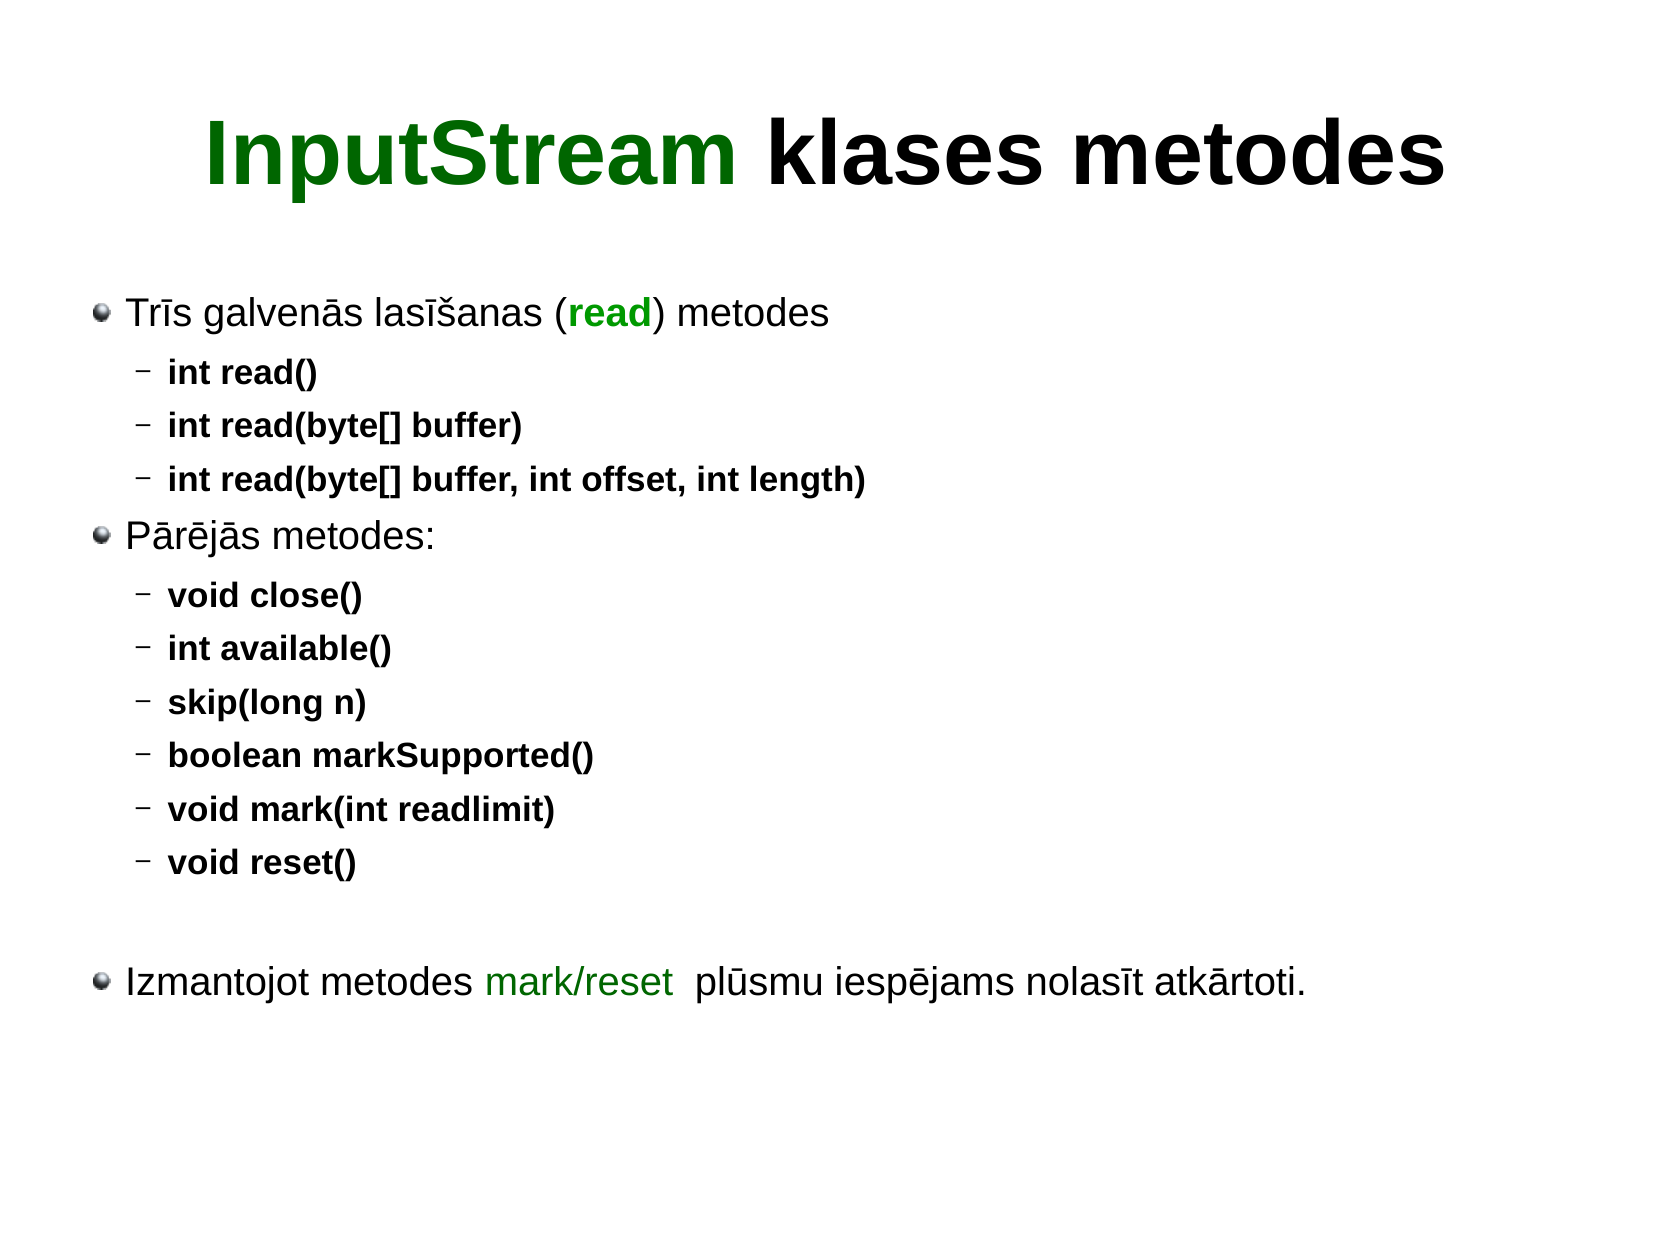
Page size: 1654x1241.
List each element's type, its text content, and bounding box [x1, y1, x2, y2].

list Trīs galvenās lasīšanas (read) metodes int read() int read(byte[] buffer) int read(byte[] buffer, int offset, int length) Pārējās metodes: void close() int available() skip(long n) boolean markSupported() void mark(int readlimit) void reset() Izmantojot metodes mark/reset plūsmu iespējams nolasīt atkārtoti. [82, 290, 1538, 1010]
title InputStream klases metodes [82, 49, 1571, 257]
